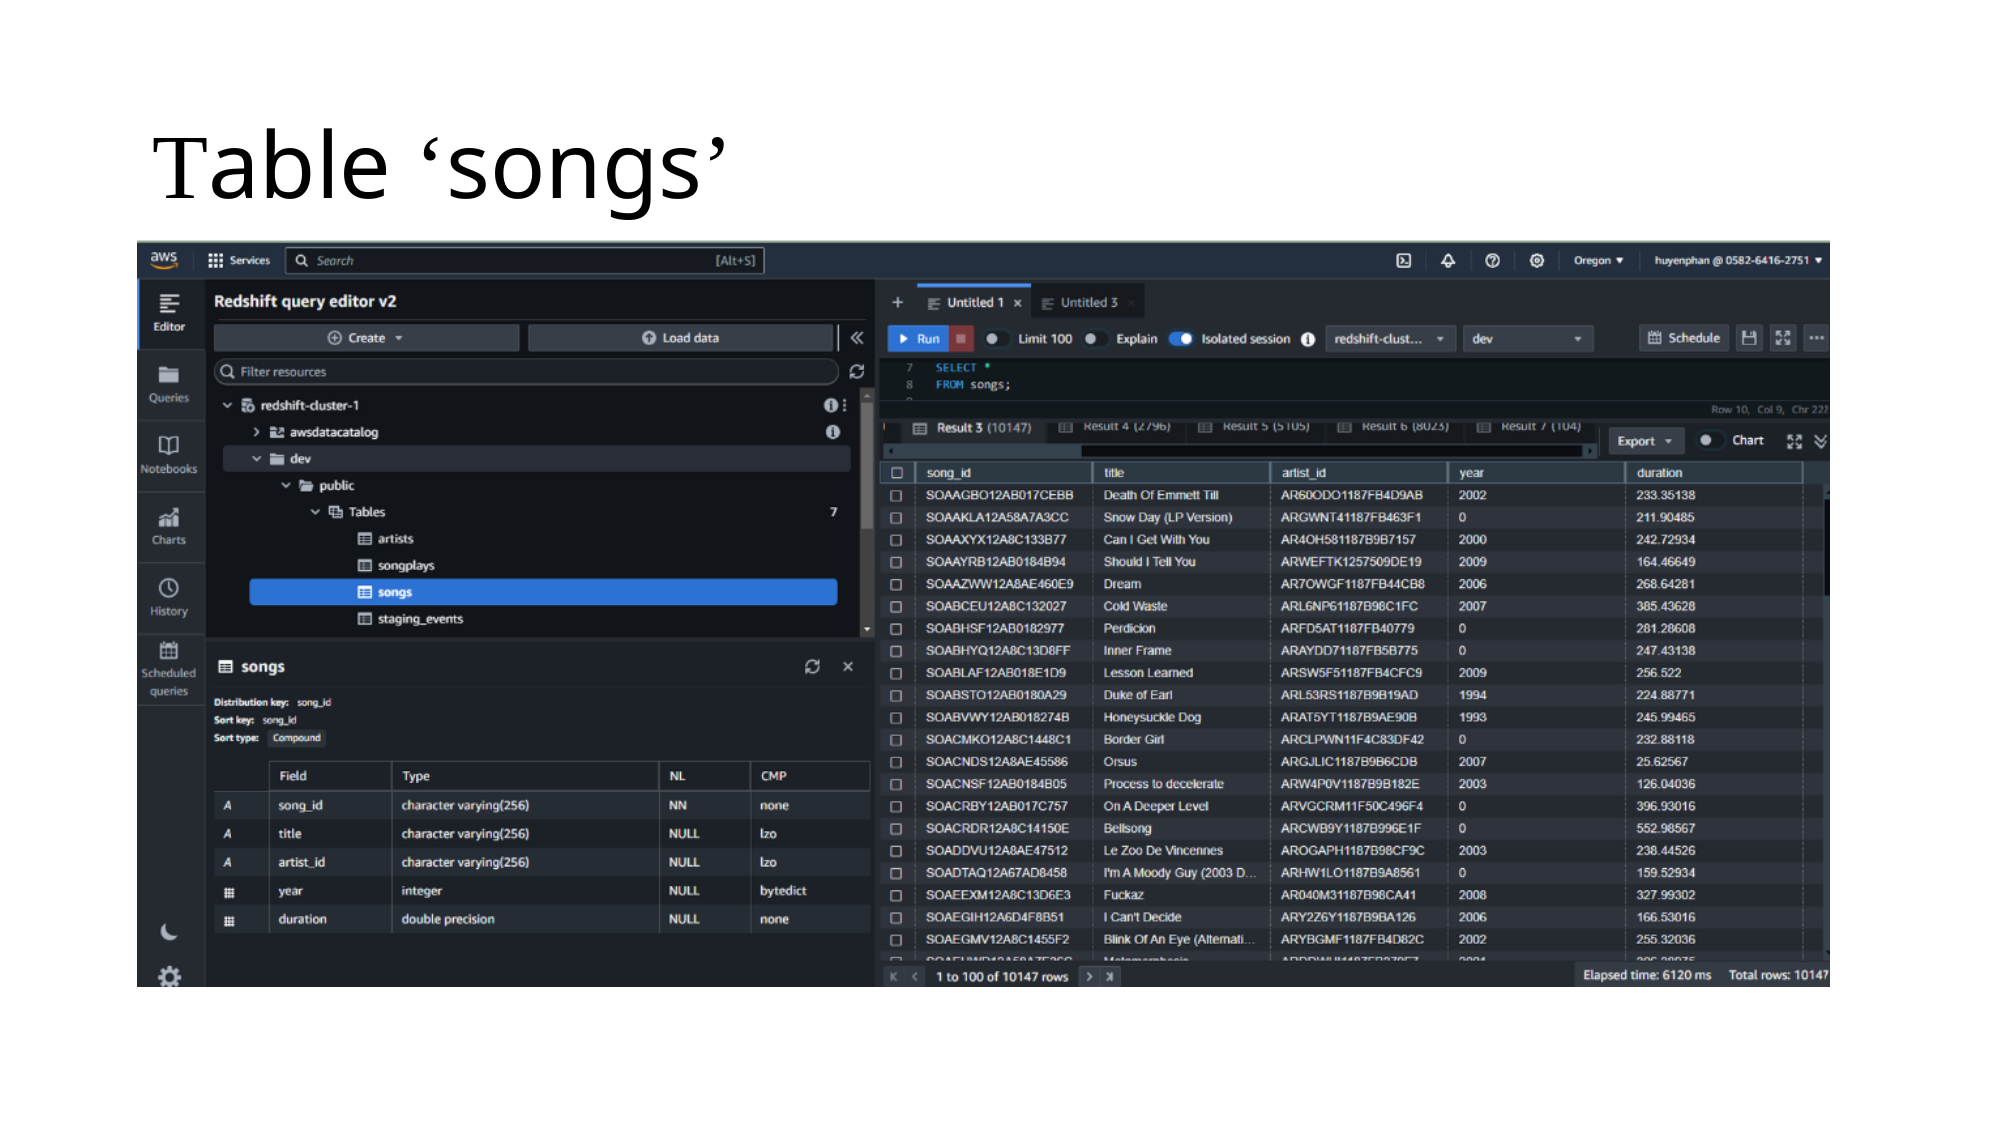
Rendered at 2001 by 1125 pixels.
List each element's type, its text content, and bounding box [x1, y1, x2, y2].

picture [137, 239, 1830, 987]
title Table ‘songs’ [137, 59, 1863, 278]
